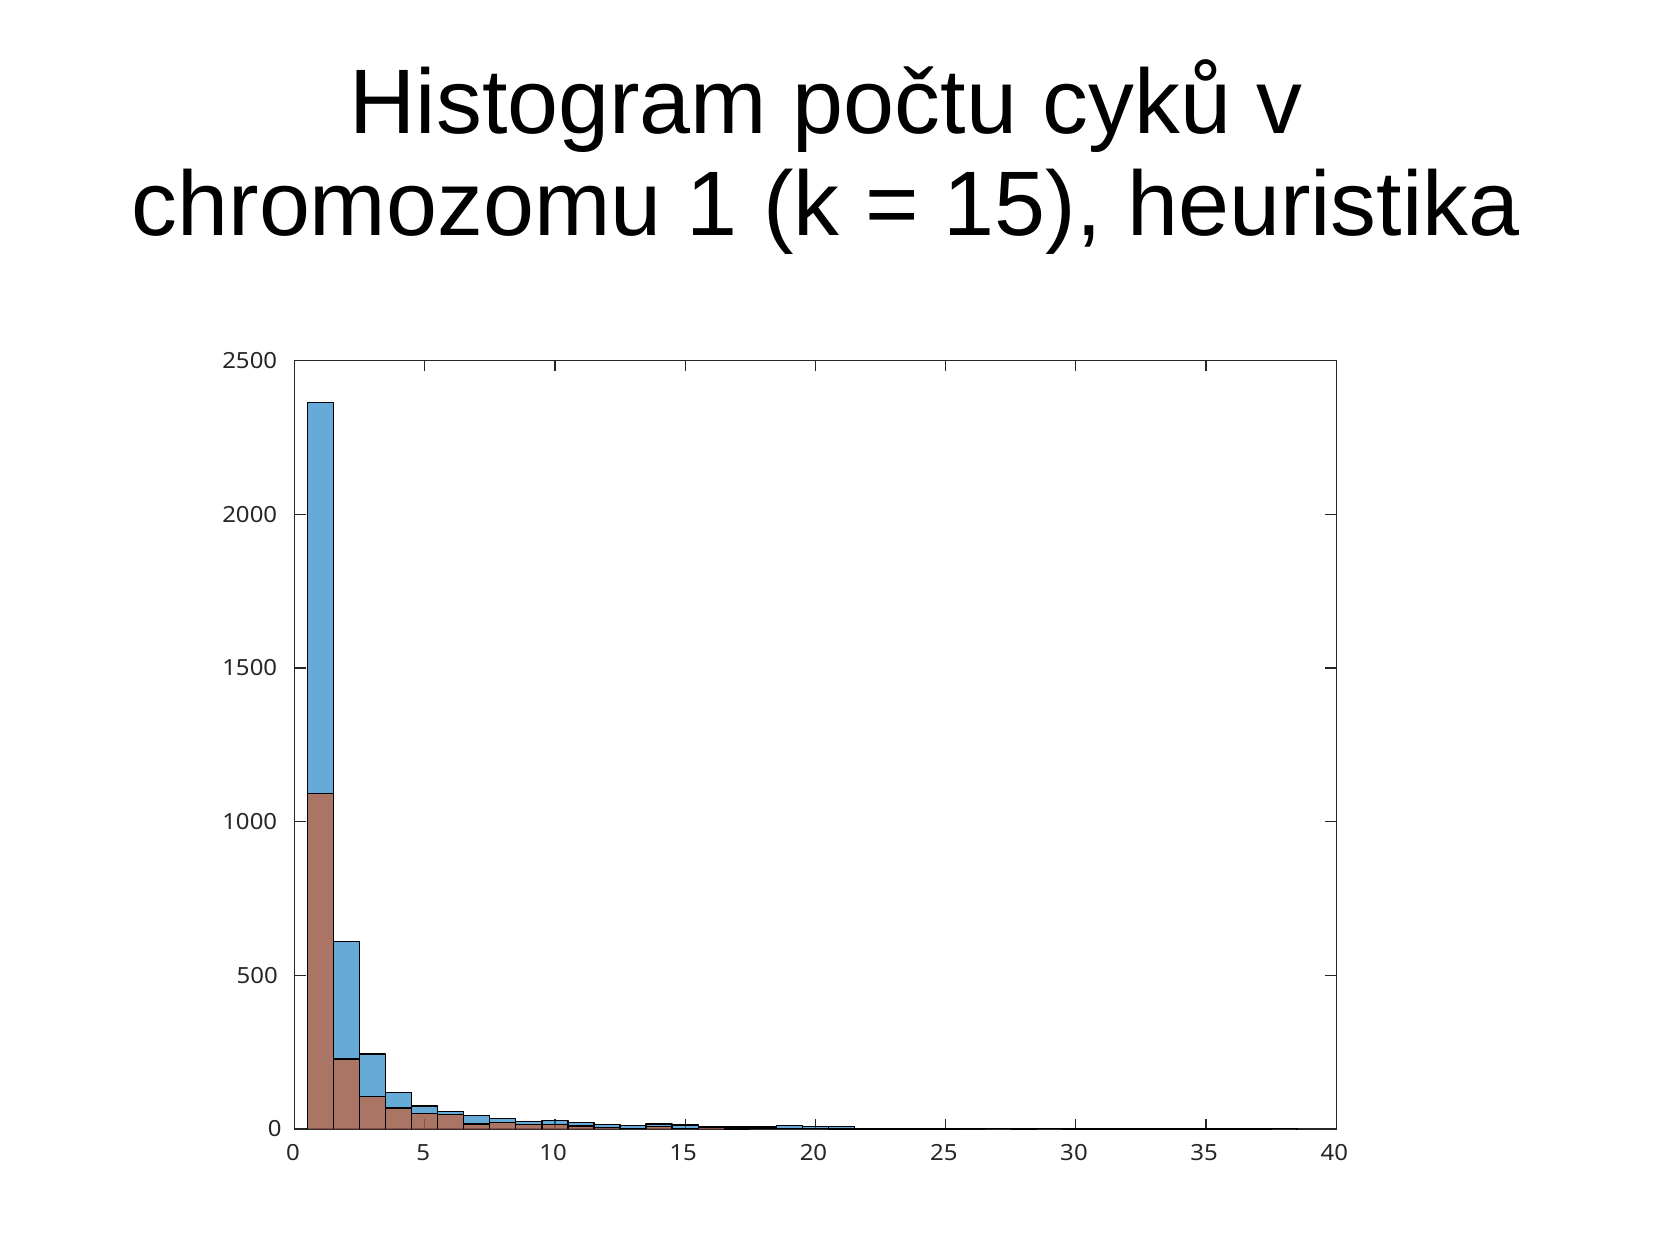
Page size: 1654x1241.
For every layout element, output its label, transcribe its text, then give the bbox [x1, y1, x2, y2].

picture [118, 290, 1465, 1234]
title Histogram počtu cyků v chromozomu 1 (k = 15), heuristika [82, 49, 1571, 257]
